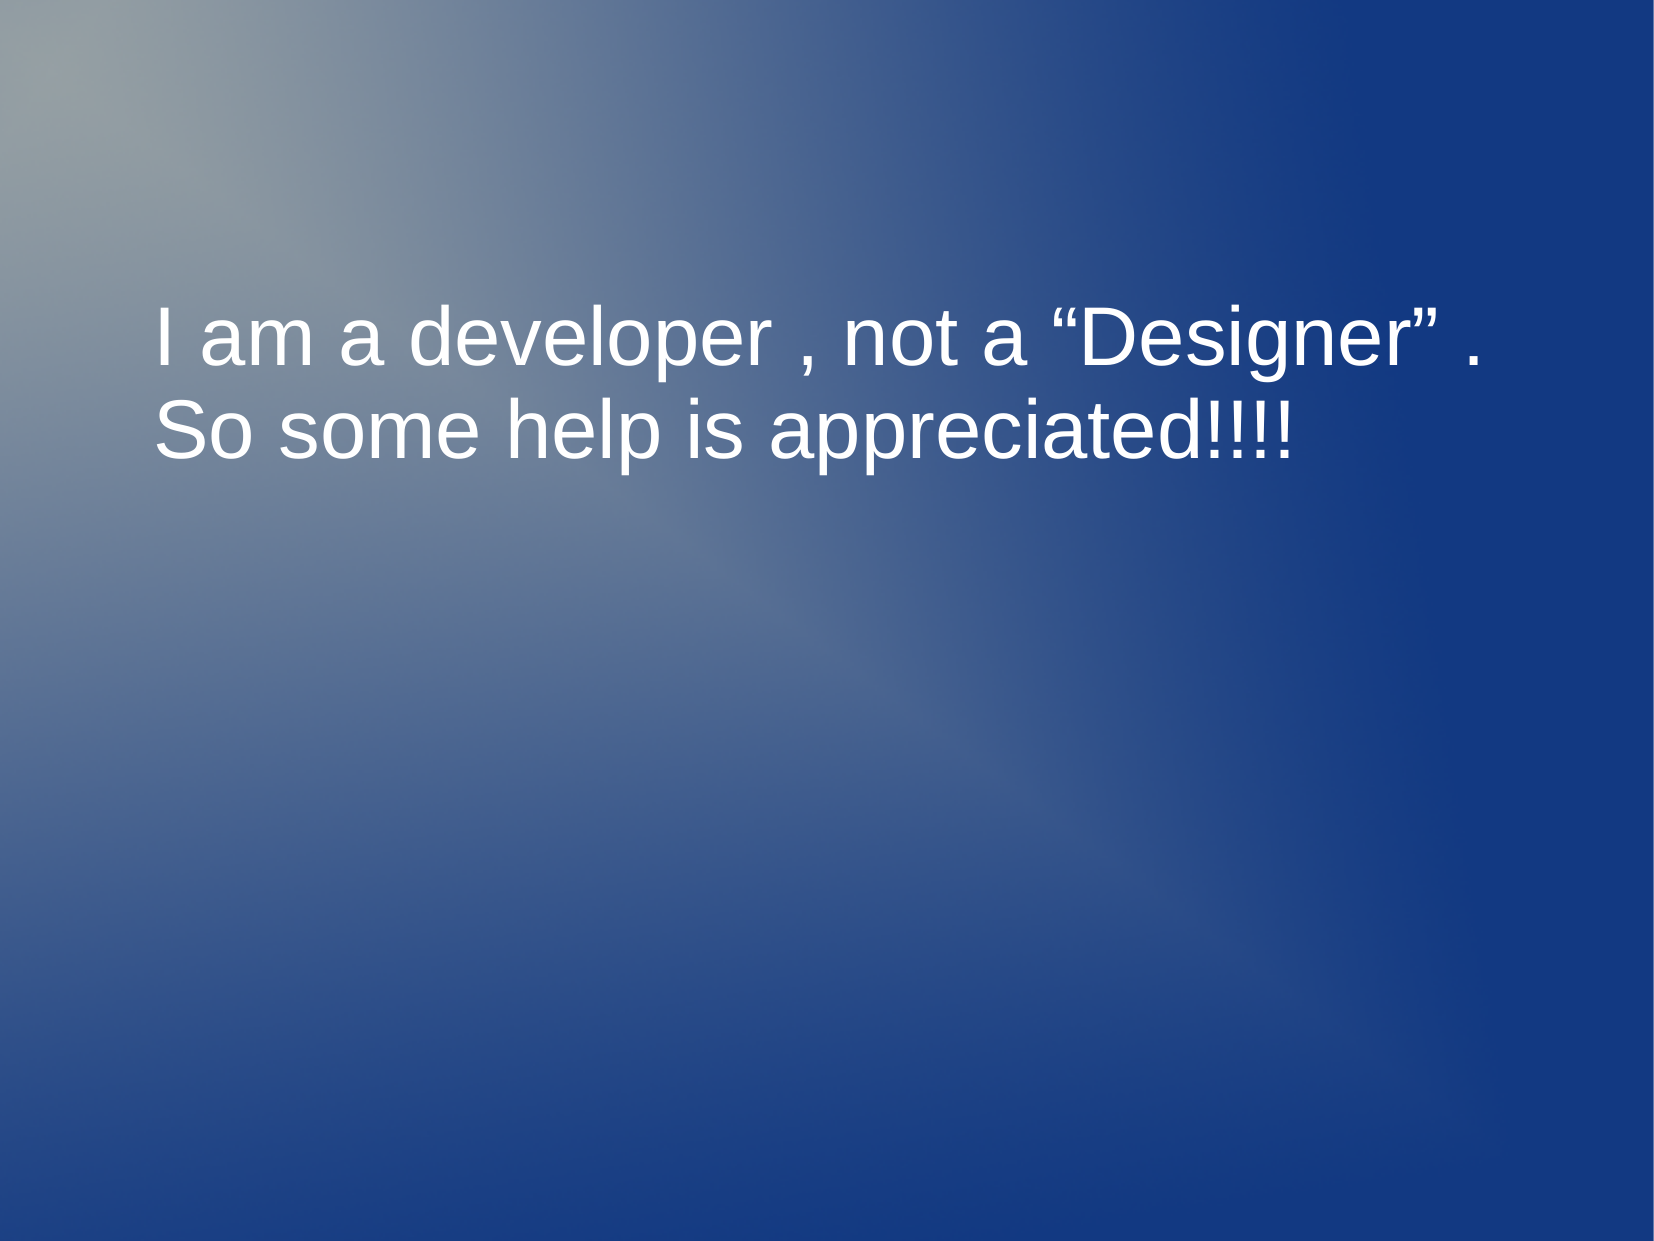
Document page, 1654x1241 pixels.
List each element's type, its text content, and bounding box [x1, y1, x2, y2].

picture [0, 0, 1654, 1241]
list I am a developer , not a “Designer” . So some help is appreciated!!!! [82, 290, 1571, 1210]
